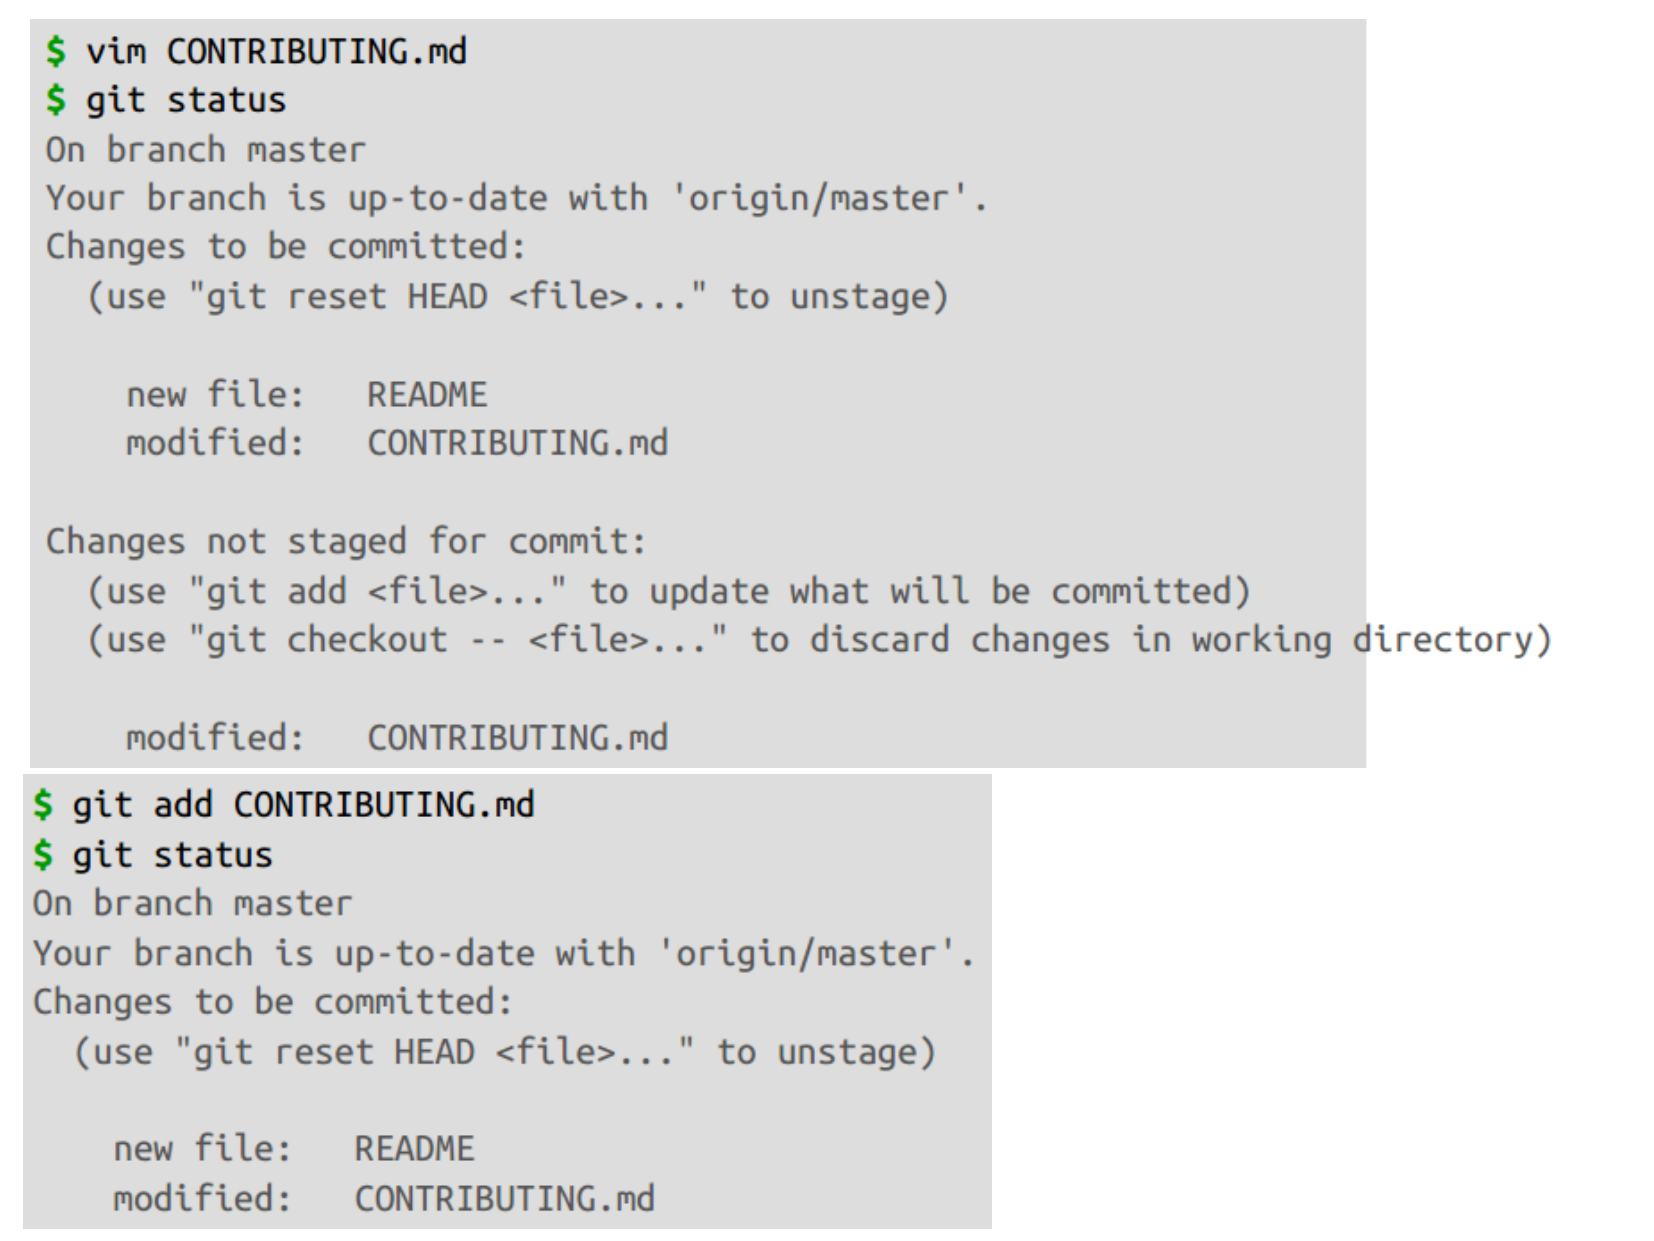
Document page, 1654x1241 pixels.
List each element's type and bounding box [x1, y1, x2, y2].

picture [30, 19, 1583, 768]
picture [23, 774, 992, 1229]
